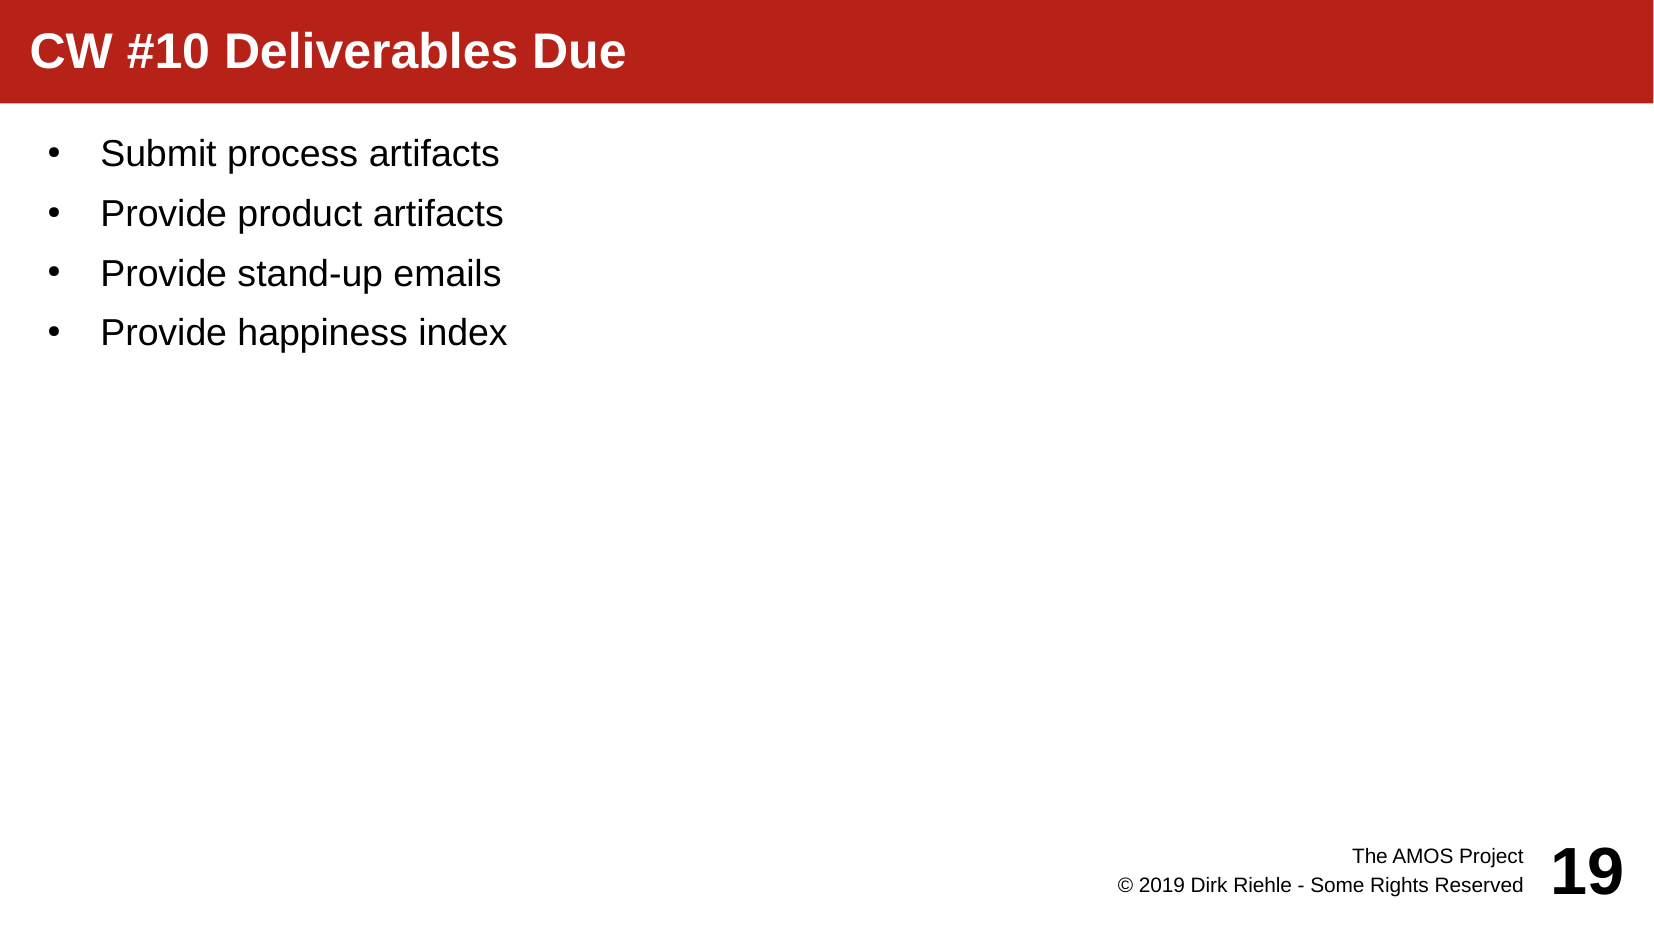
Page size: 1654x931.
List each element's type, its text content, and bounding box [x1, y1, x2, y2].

list Submit process artifacts Provide product artifacts Provide stand-up emails Provide happiness index [29, 132, 1625, 798]
title CW #10 Deliverables Due [0, 0, 1654, 104]
